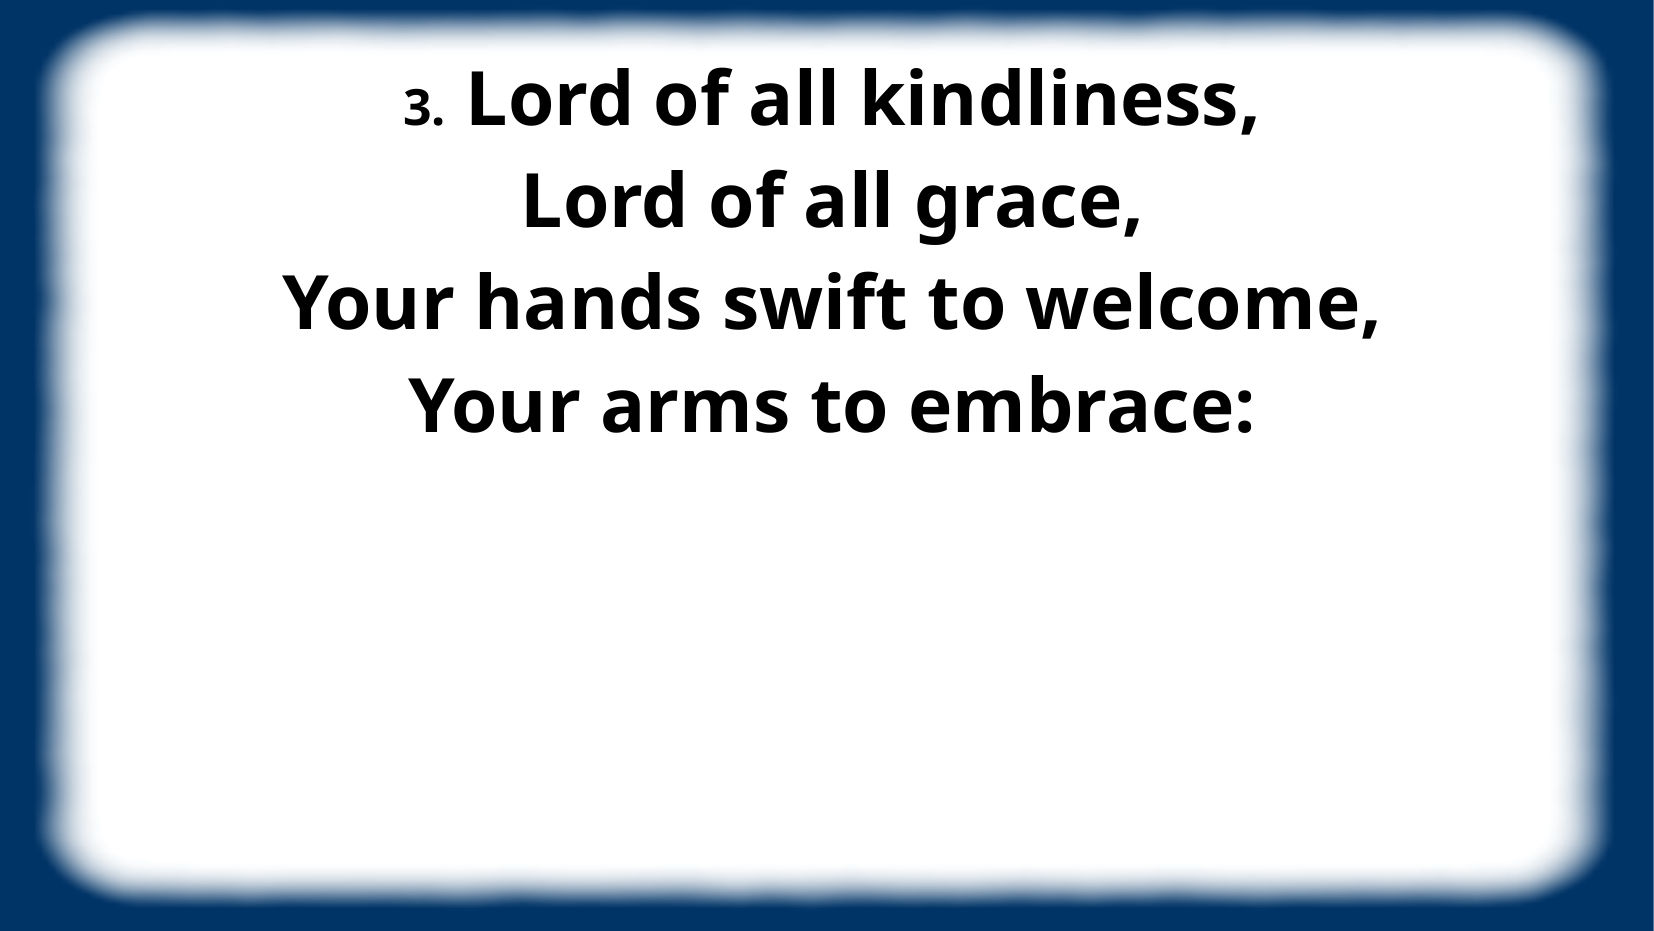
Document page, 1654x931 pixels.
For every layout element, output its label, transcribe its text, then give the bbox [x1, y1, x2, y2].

picture [0, 0, 1654, 931]
text_box 3. Lord of all kindliness, Lord of all grace, Your hands swift to welcome, Your arms to embrace: [75, 37, 1591, 452]
